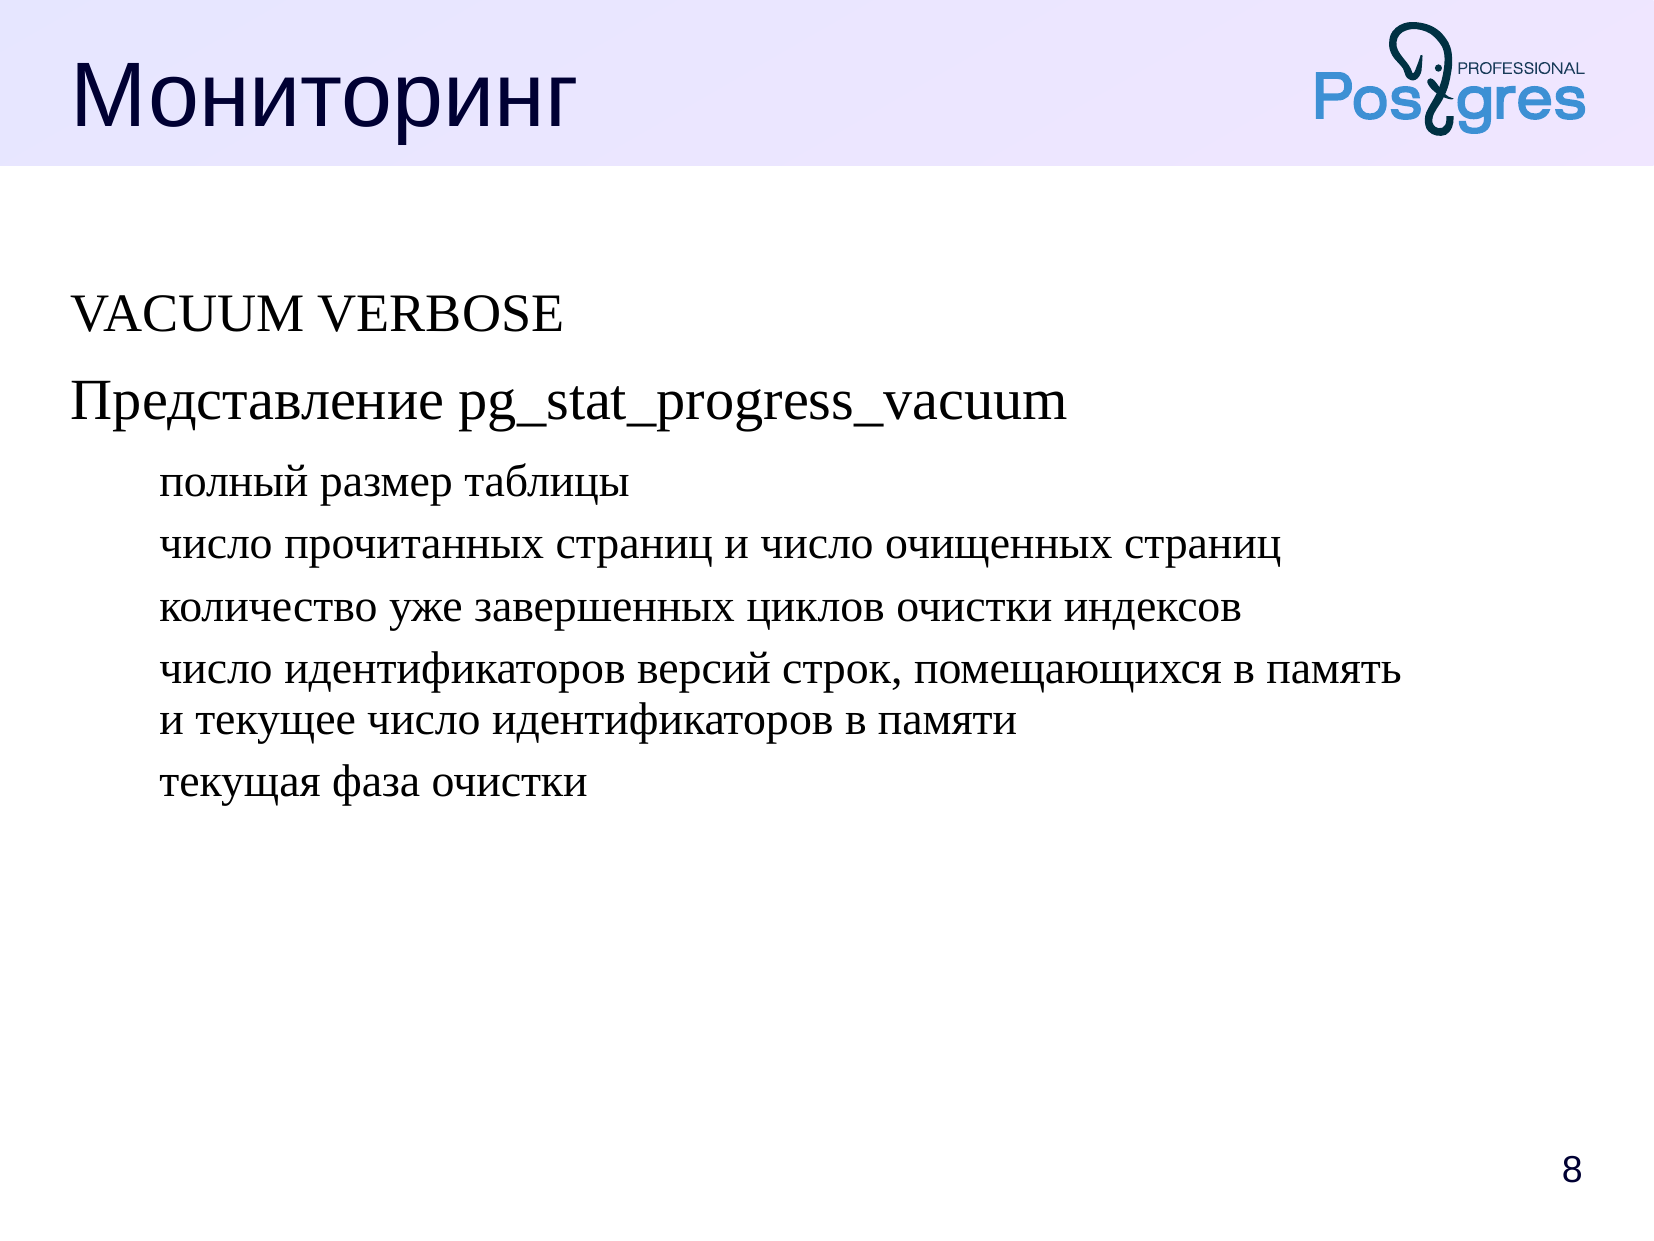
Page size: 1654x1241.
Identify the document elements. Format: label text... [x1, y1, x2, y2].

list VACUUM VERBOSE Представление pg_stat_progress_vacuum полный размер таблицы число прочитанных страниц и число очищенных страниц количество уже завершенных циклов очистки индексов число идентификаторов версий строк, помещающихся в память и текущее число идентификаторов в памяти текущая фаза очистки [70, 283, 1583, 1141]
title Мониторинг [70, 43, 1241, 147]
